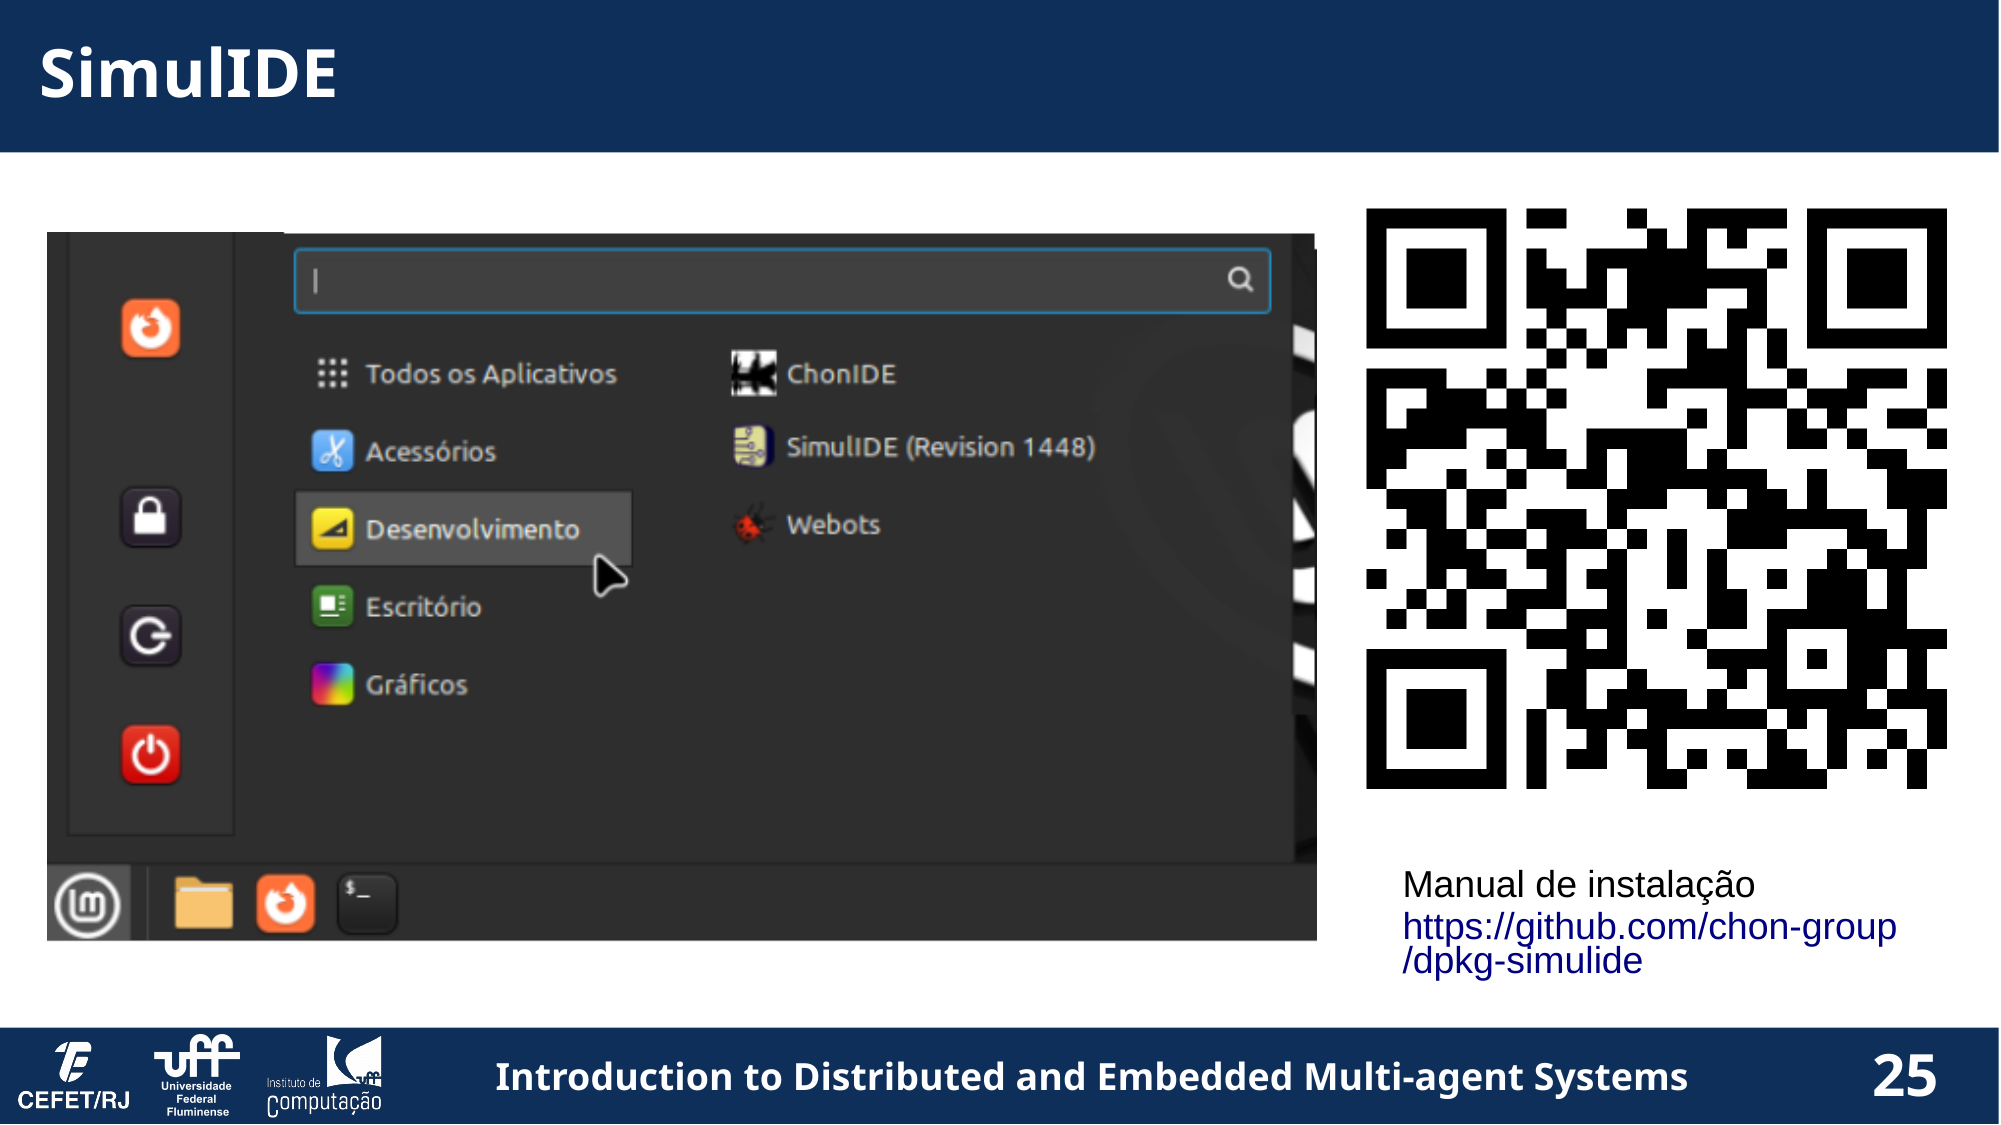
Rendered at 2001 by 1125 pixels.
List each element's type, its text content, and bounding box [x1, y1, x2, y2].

picture [1346, 188, 1967, 810]
text_box SimulIDE [25, 23, 1998, 116]
picture [47, 232, 1317, 949]
picture [18, 1021, 129, 1125]
picture [265, 1033, 383, 1118]
picture [153, 1033, 241, 1121]
text_box Manual de instalaçãohttps://github.com/chon-group/dpkg-simulide [1387, 856, 1918, 998]
